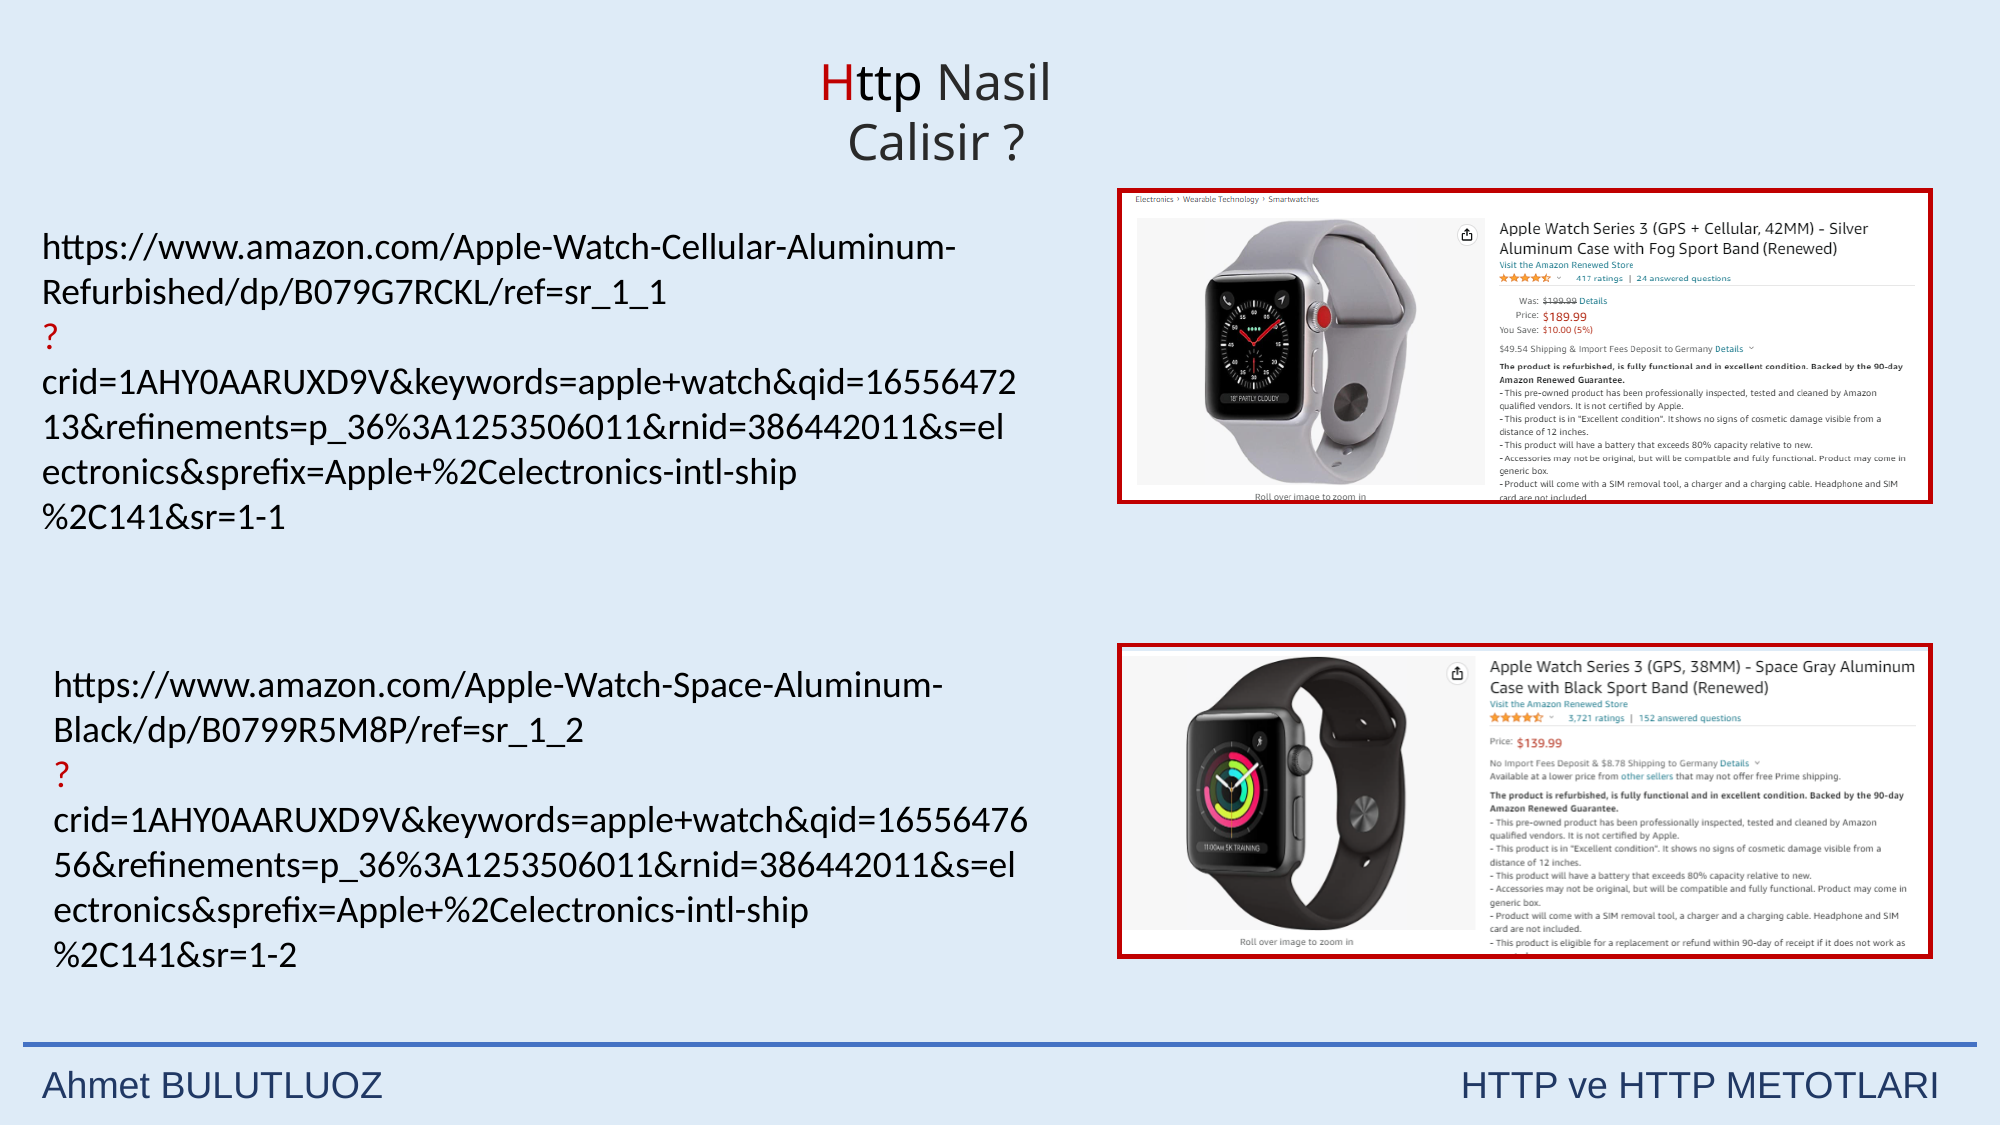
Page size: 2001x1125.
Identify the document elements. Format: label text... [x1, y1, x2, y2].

text_box Ahmet BULUTLUOZ HTTP ve HTTP METOTLARI [26, 1053, 1981, 1115]
text_box https://www.amazon.com/Apple-Watch-Space-Aluminum-Black/dp/B0799R5M8P/ref=sr_1_2 ?crid=1AHY0AARUXD9V&keywords=apple+watch&qid=1655647656&refinements=p_36%3A1253506011&rnid=386442011&s=electronics&sprefix=Apple+%2Celectronics-intl-ship%2C141&sr=1-2 [38, 652, 1050, 941]
text_box Http Nasil Calisir ? [766, 42, 1106, 180]
picture [1122, 651, 1928, 954]
text_box https://www.amazon.com/Apple-Watch-Cellular-Aluminum-Refurbished/dp/B079G7RCKL/ref=sr_1_1 ?crid=1AHY0AARUXD9V&keywords=apple+watch&qid=1655647213&refinements=p_36%3A1253506011&rnid=386442011&s=electronics&sprefix=Apple+%2Celectronics-intl-ship%2C141&sr=1-1 [26, 214, 1035, 503]
picture [1122, 193, 1928, 500]
